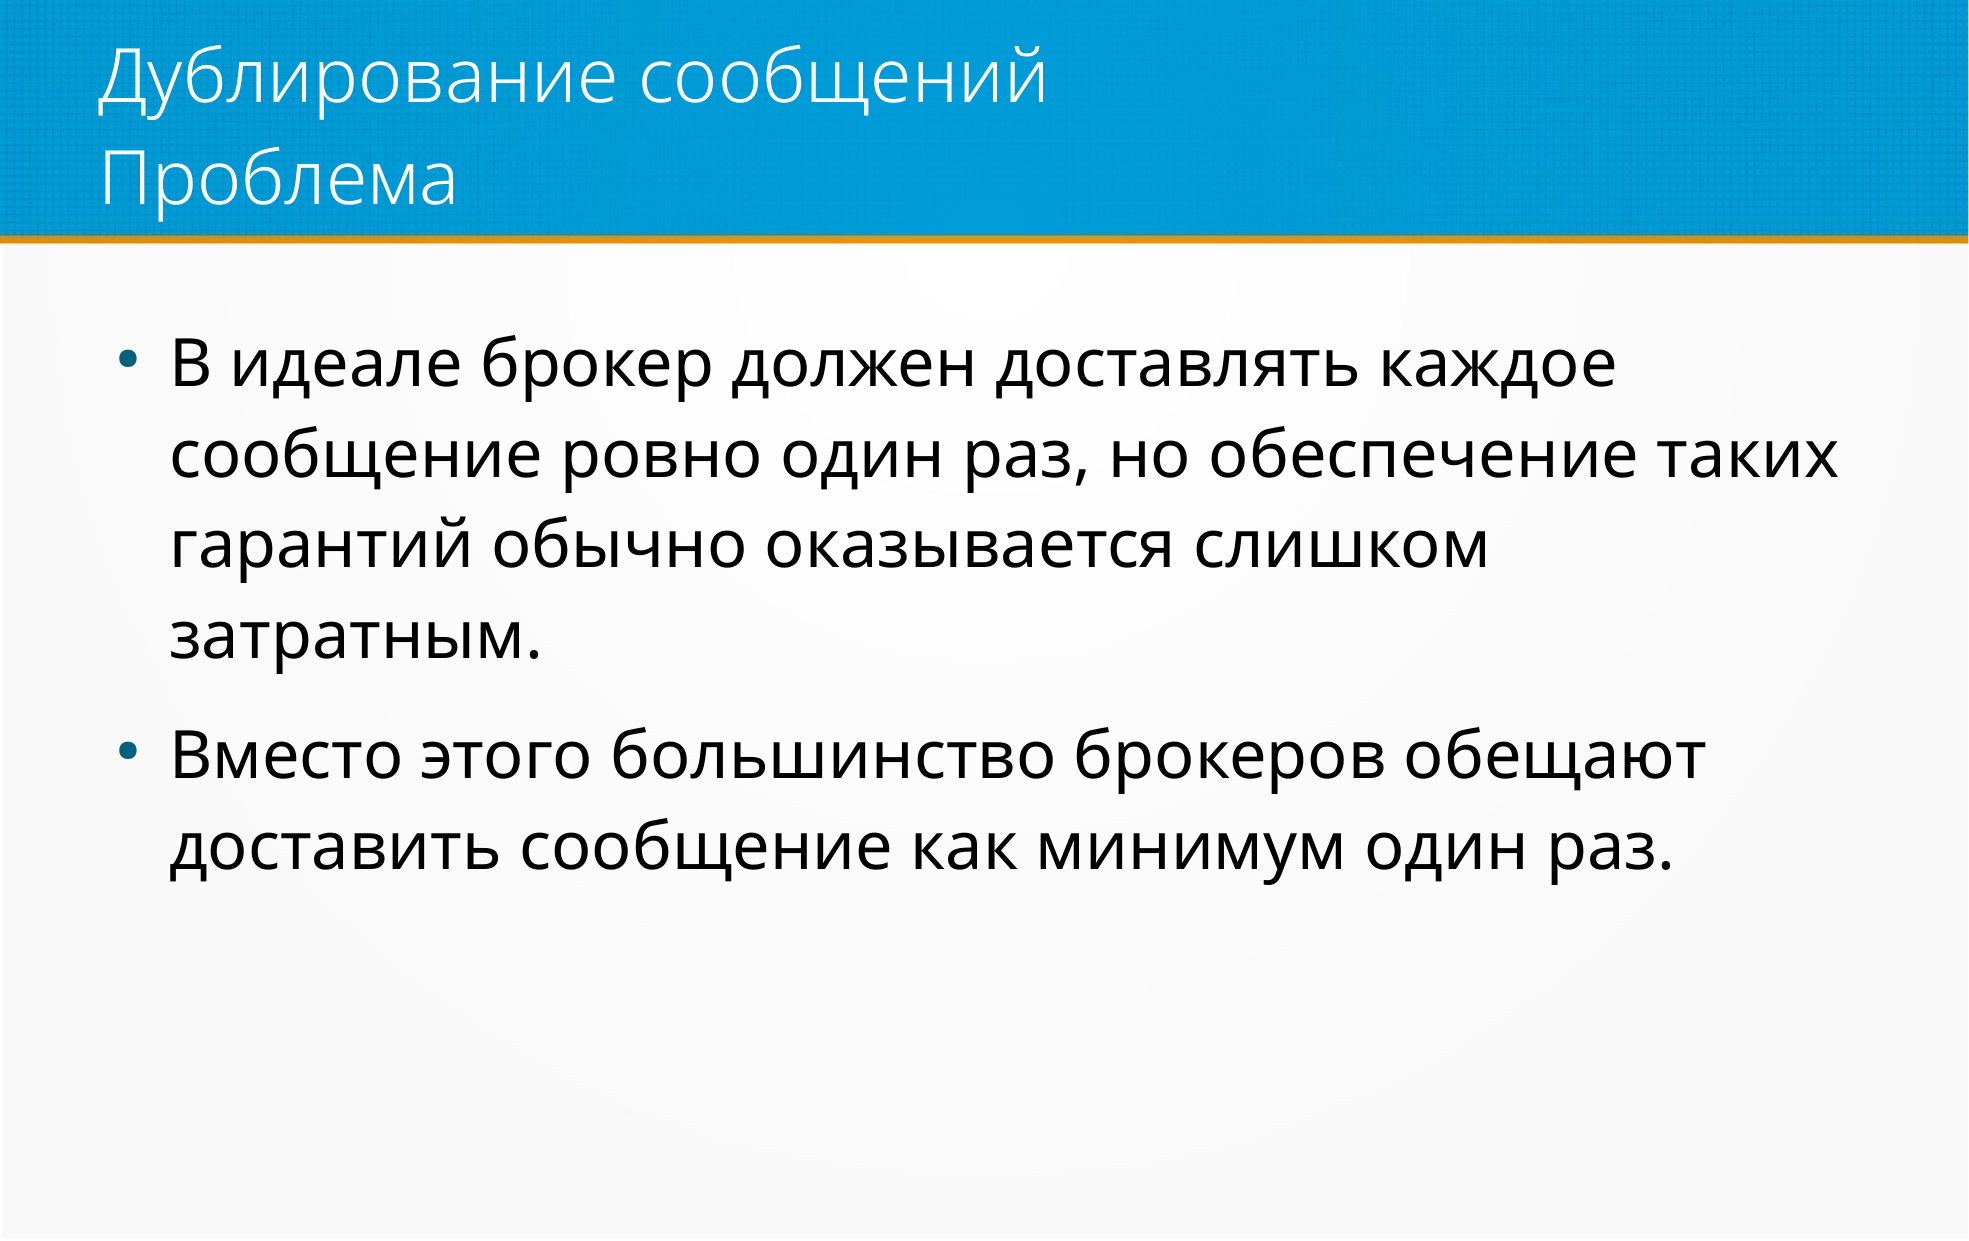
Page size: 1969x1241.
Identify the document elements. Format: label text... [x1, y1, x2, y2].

list В идеале брокер должен доставлять каждое сообщение ровно один раз, но обеспечение таких гарантий обычно оказывается слишком затратным. Вместо этого большинство брокеров обещают доставить сообщение как минимум один раз. [98, 315, 1861, 1081]
picture [0, 233, 1969, 1241]
title Дублирование сообщений Проблема [98, 19, 1870, 227]
